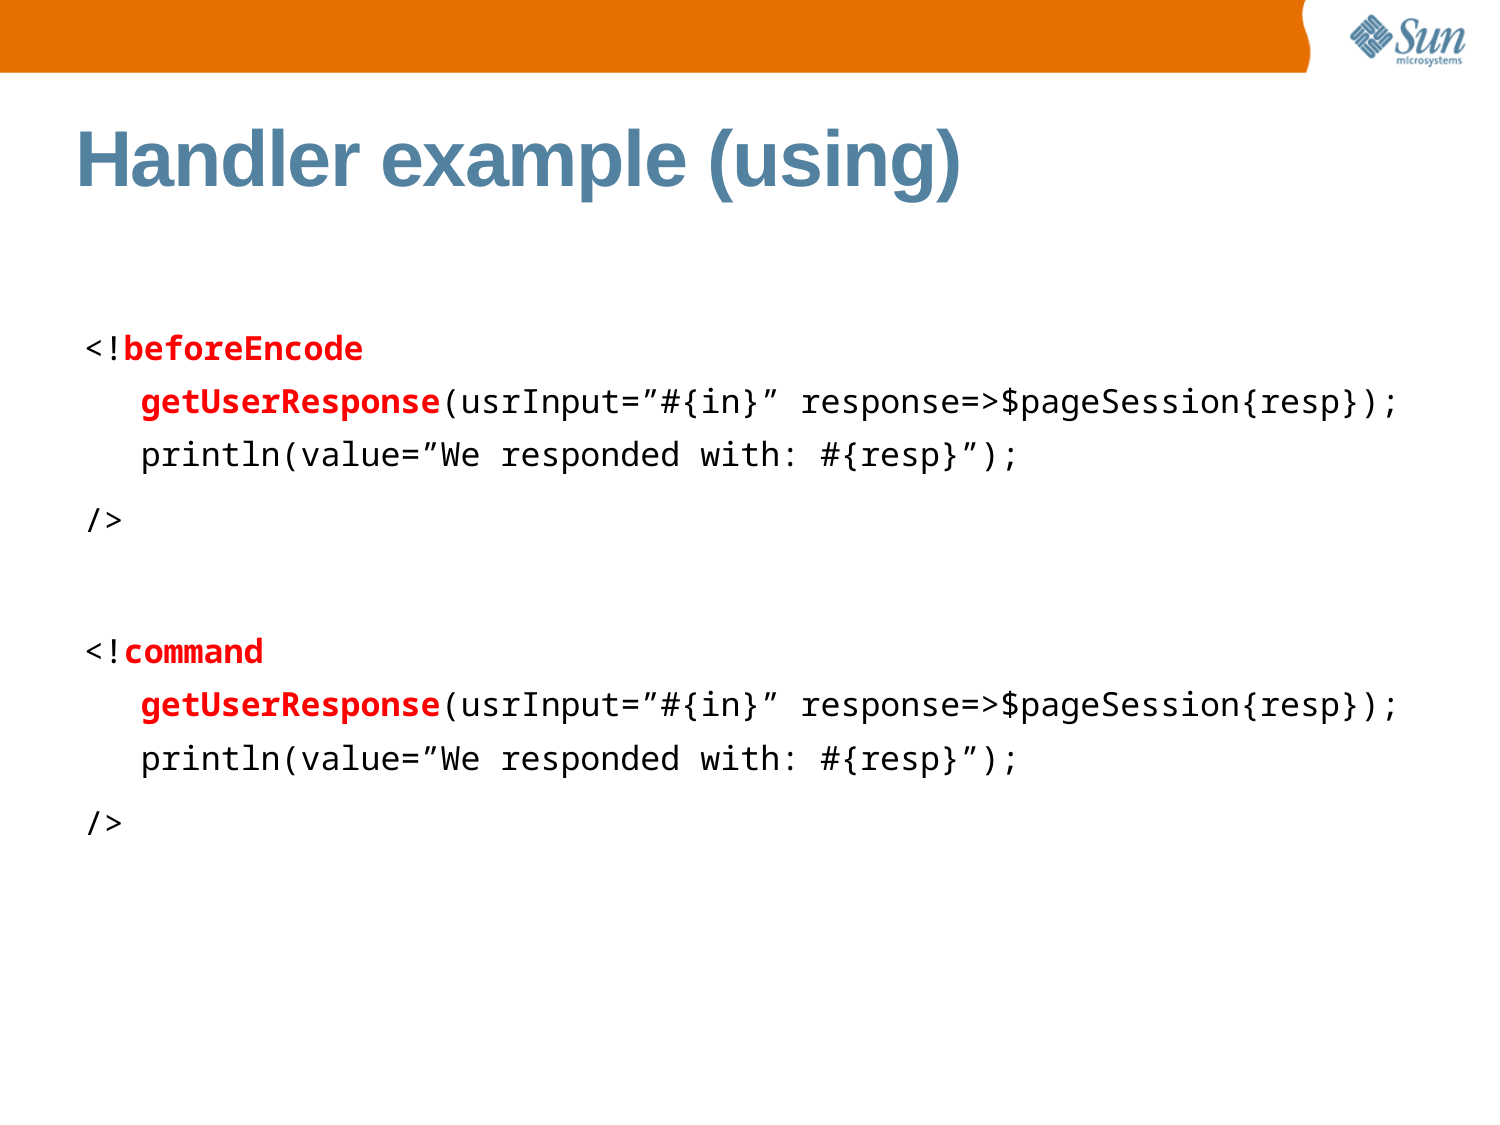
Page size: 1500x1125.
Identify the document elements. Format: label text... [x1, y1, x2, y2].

title Handler example (using) [75, 122, 1437, 227]
list <!beforeEncode getUserResponse(usrInput=”#{in}” response=>$pageSession{resp}); println(value=”We responded with: #{resp}”); /> <!command getUserResponse(usrInput=”#{in}” response=>$pageSession{resp}); println(value=”We responded with: #{resp}”); /> [64, 257, 1452, 1080]
picture [0, 0, 1500, 75]
